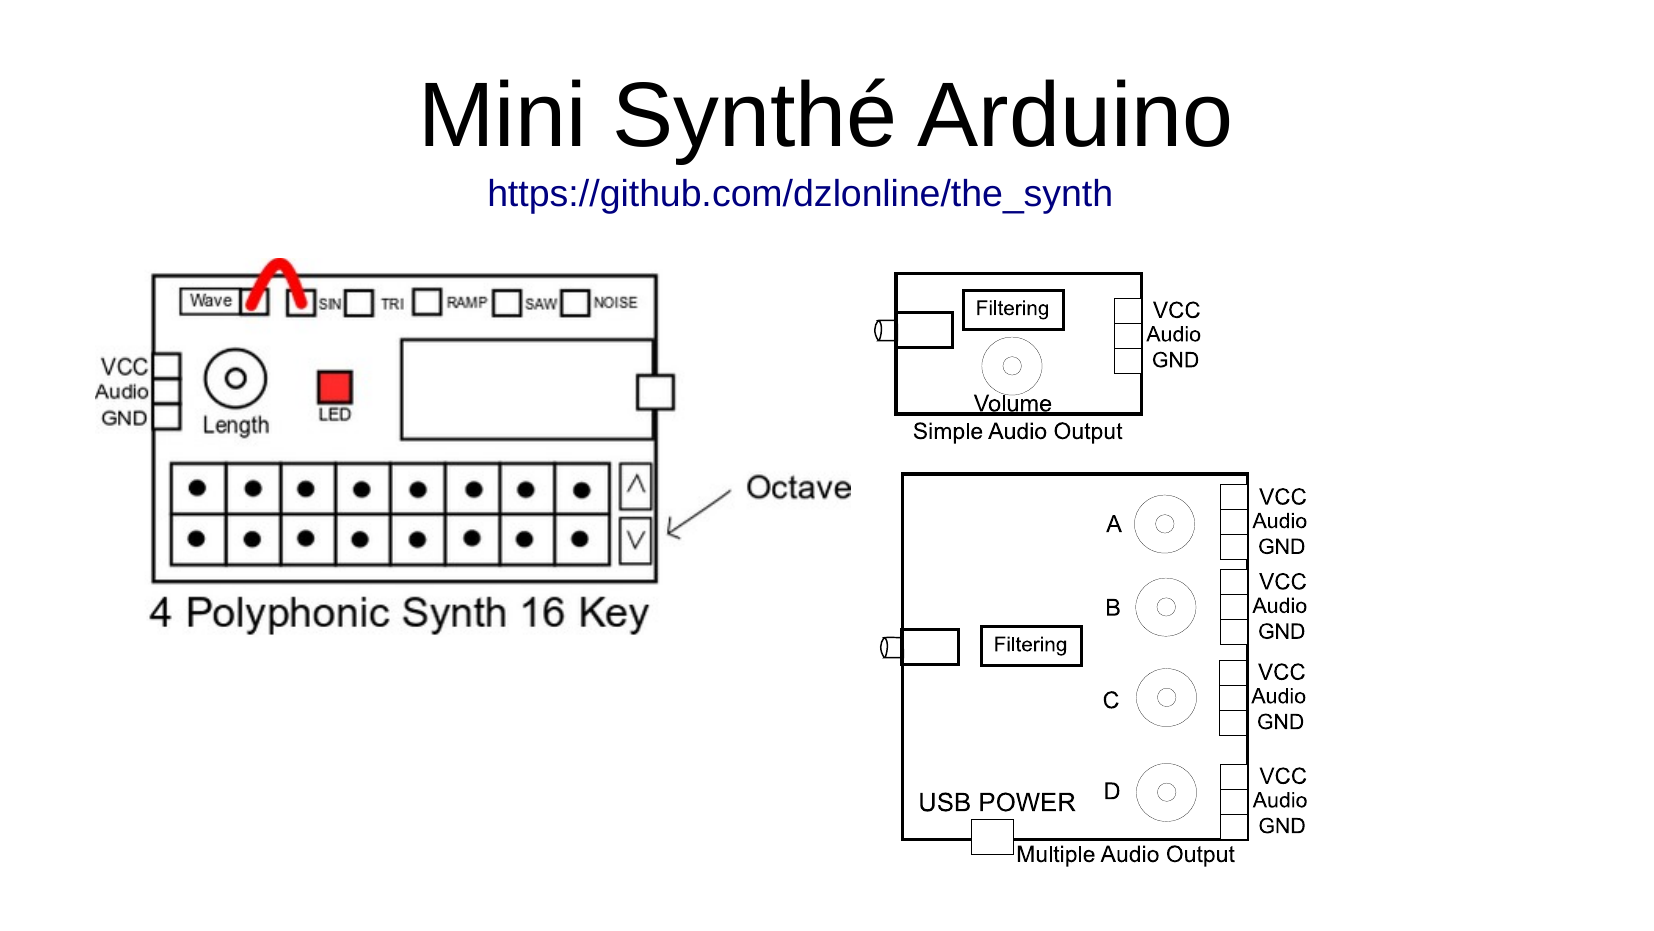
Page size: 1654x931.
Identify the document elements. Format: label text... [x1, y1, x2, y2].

picture [874, 271, 1205, 449]
picture [95, 258, 851, 638]
title Mini Synthé Arduino [82, 37, 1571, 193]
text_box https://github.com/dzlonline/the_synth [472, 165, 1129, 223]
picture [879, 472, 1312, 869]
